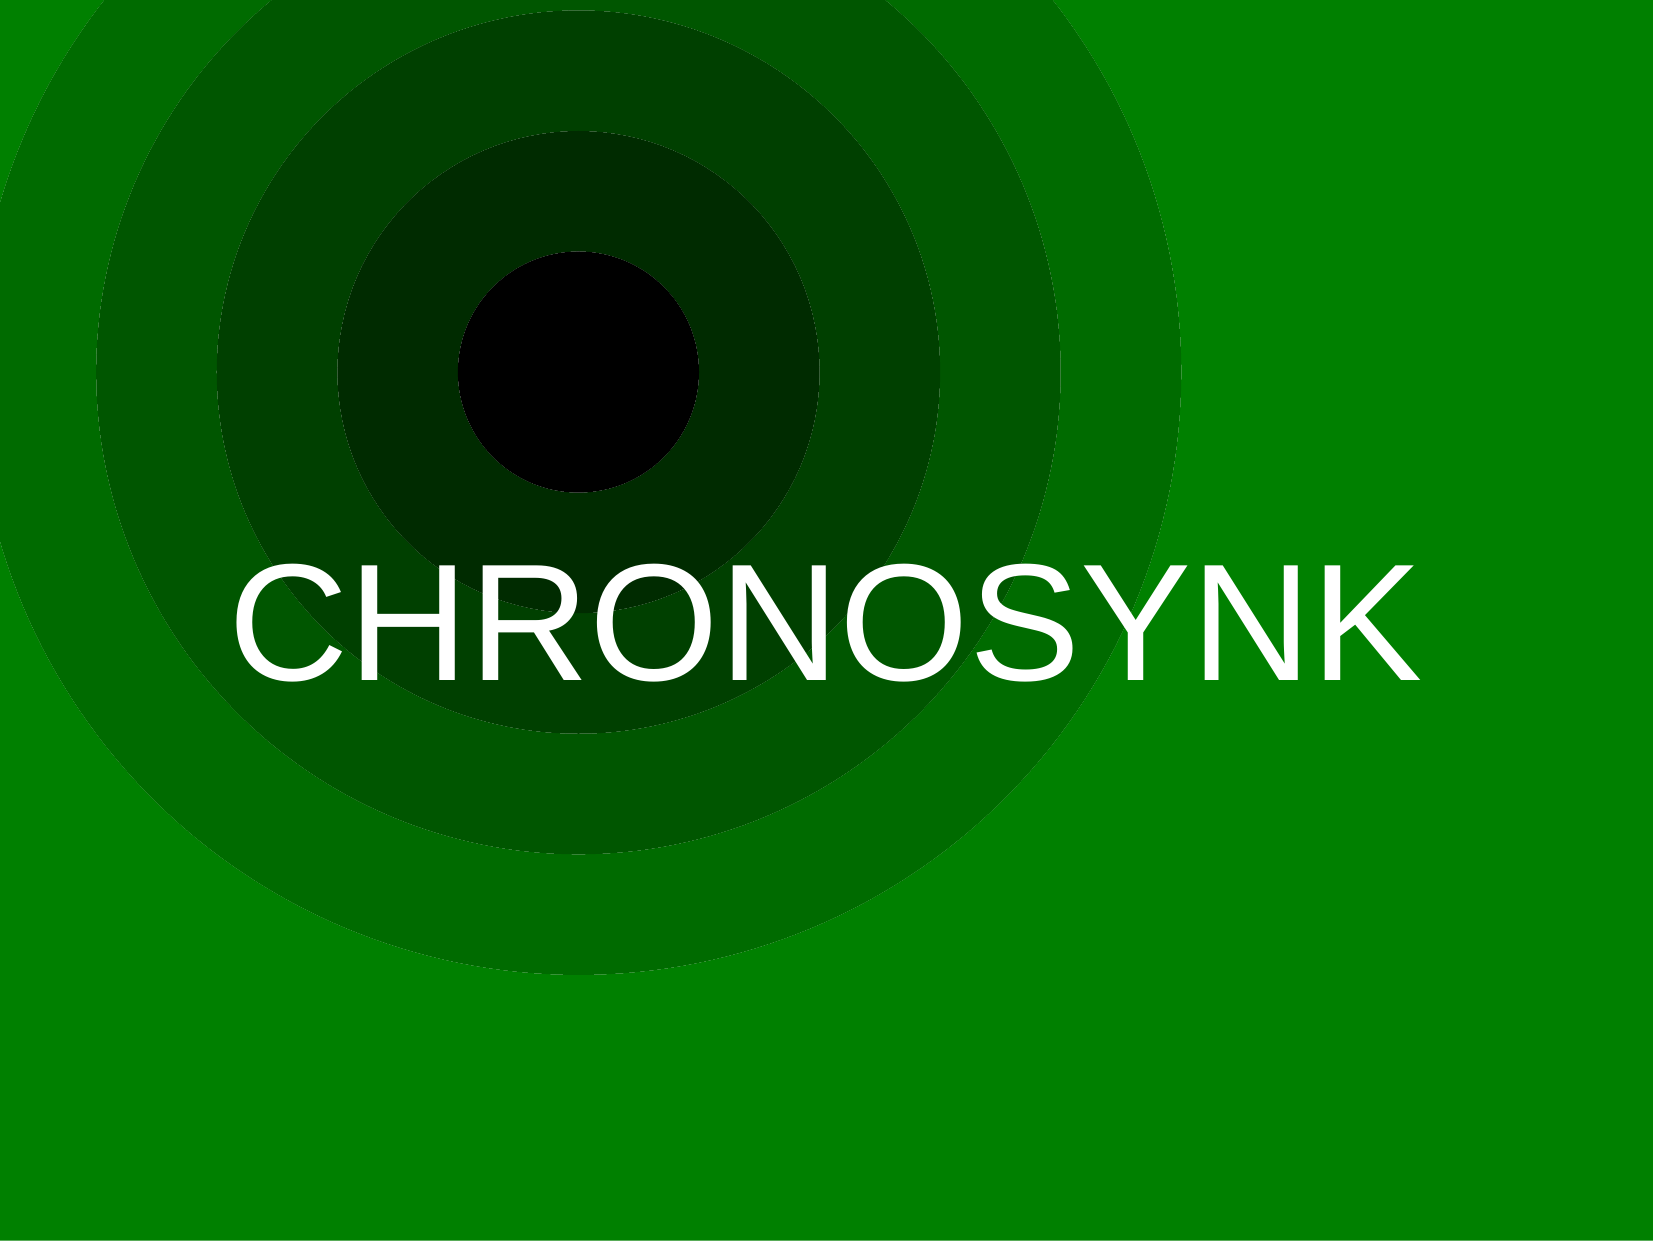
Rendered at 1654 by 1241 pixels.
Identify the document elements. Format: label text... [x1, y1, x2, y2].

subtitle CHRONOSYNK [82, 60, 1571, 1186]
